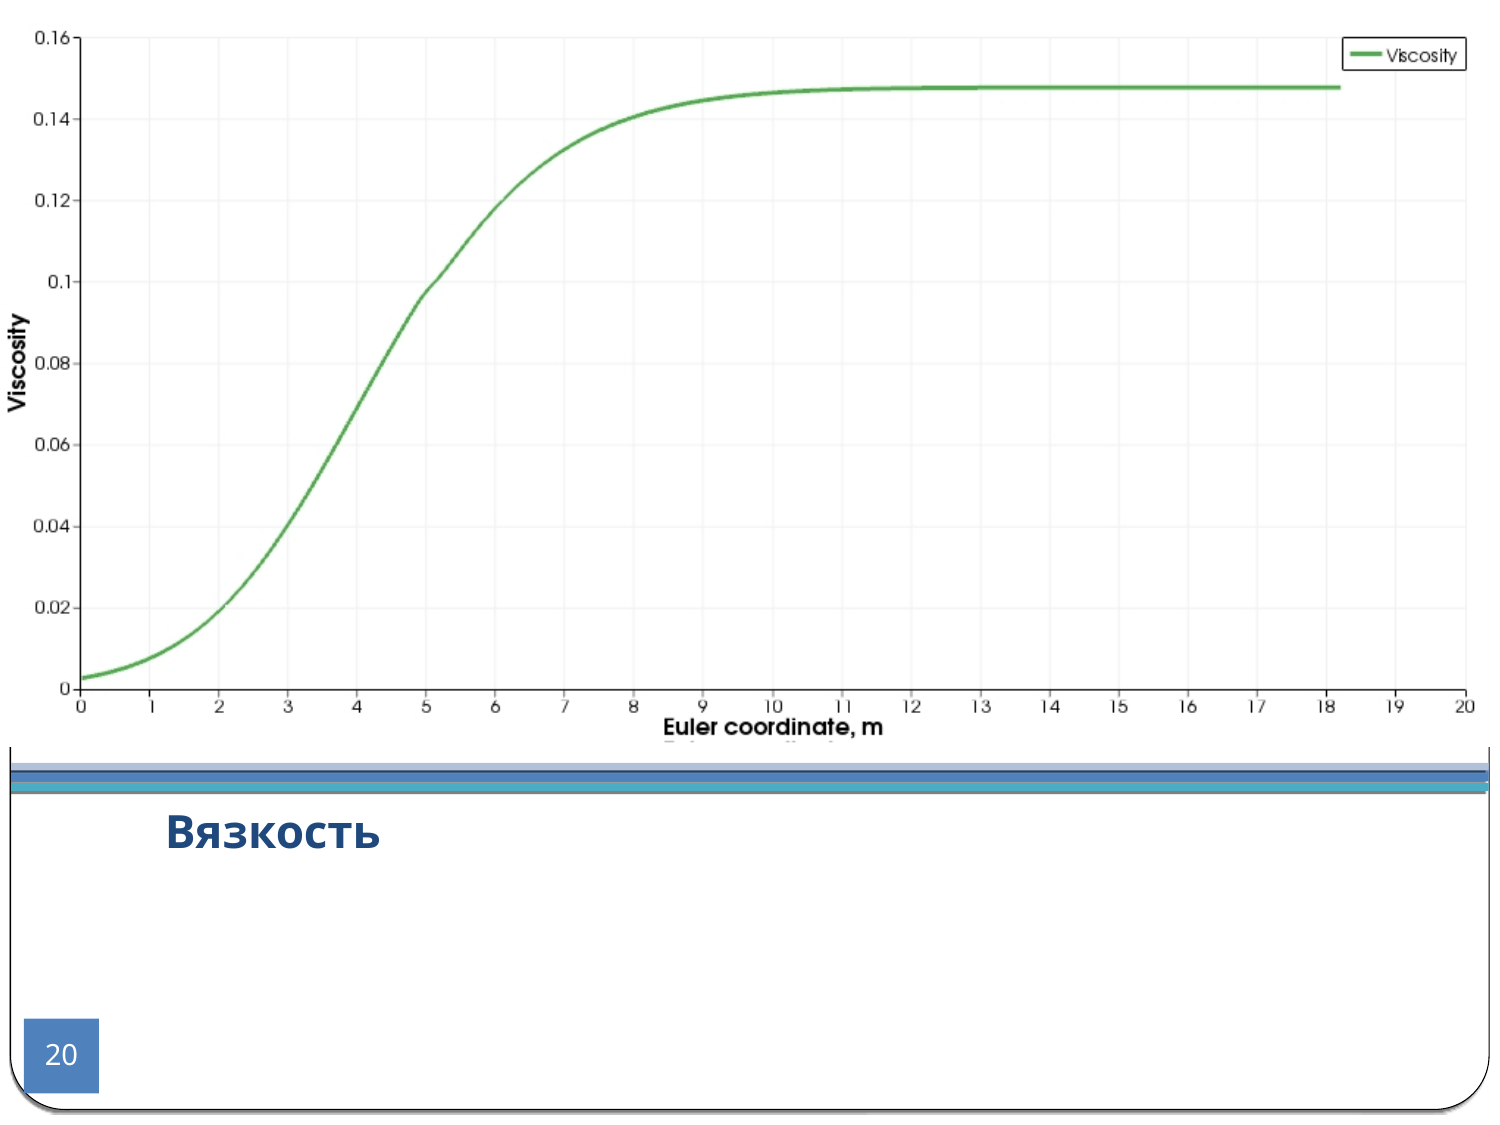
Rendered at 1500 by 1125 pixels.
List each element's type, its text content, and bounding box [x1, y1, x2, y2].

picture [2, 9, 1495, 747]
slide_number <номер> [23, 1018, 99, 1094]
title Вязкость [150, 786, 1350, 873]
